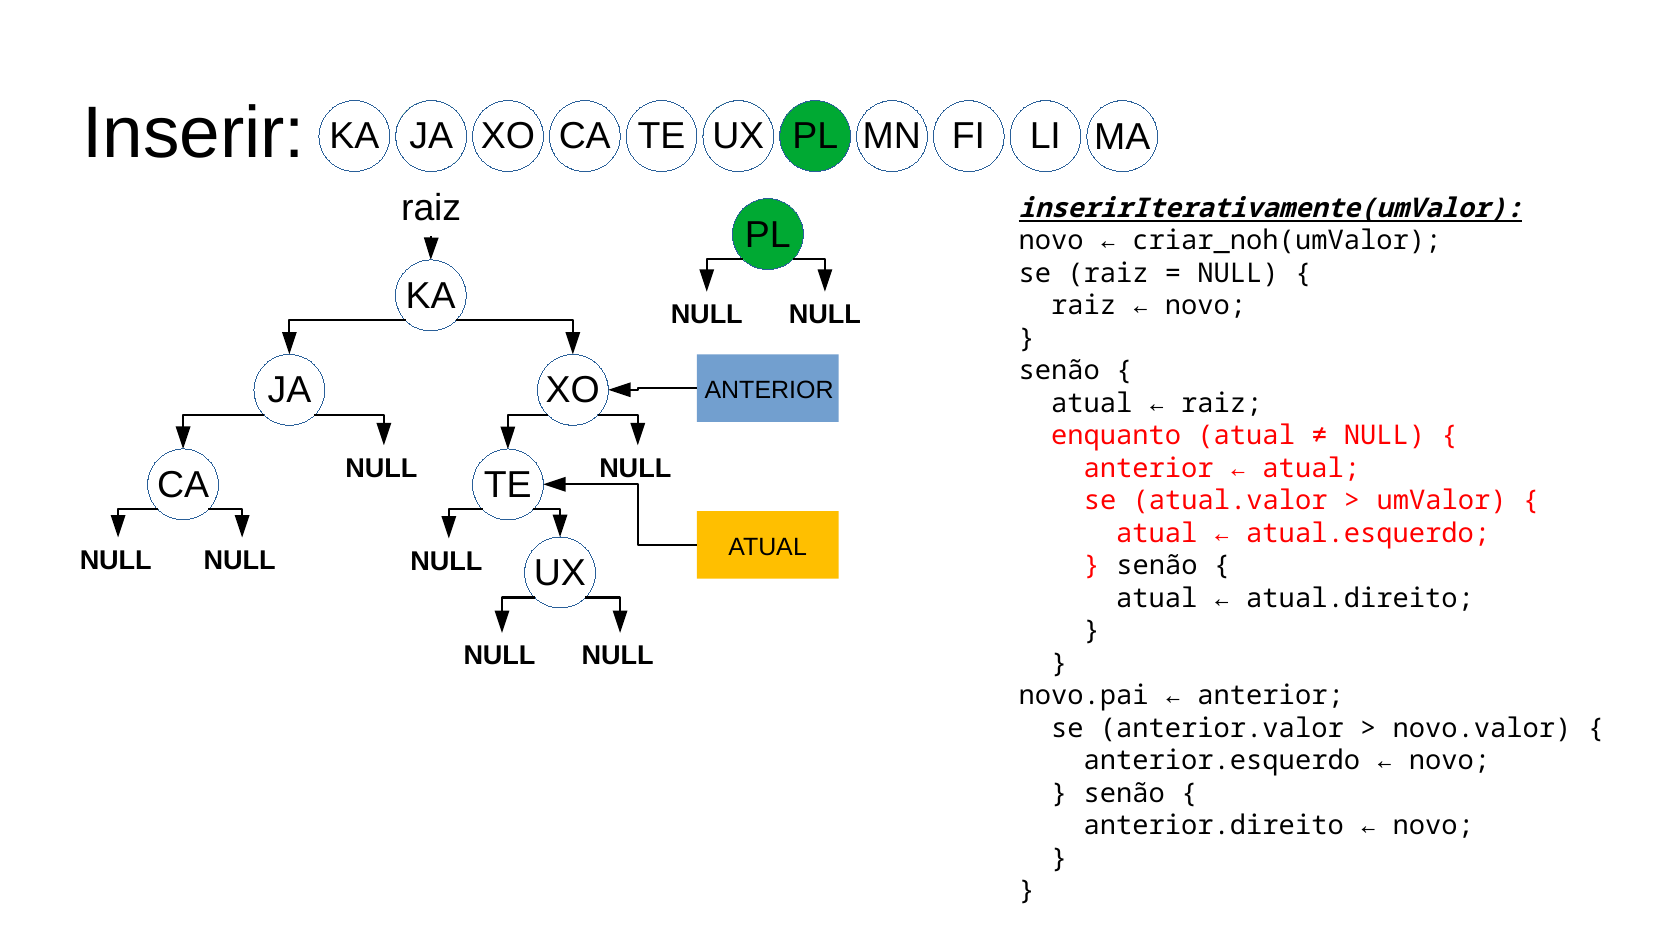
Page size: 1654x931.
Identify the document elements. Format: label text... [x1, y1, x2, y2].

text_box [744, 118, 786, 206]
text_box NULL [395, 538, 502, 584]
text_box CA [549, 100, 621, 172]
text_box [696, 412, 839, 422]
text_box NULL [188, 537, 296, 583]
text_box JA [395, 100, 467, 172]
text_box UX [524, 536, 596, 608]
text_box ATUAL [713, 525, 827, 569]
text_box FI [933, 100, 1005, 172]
text_box TE [626, 100, 697, 172]
text_box NULL [584, 445, 691, 491]
text_box KA [395, 259, 467, 331]
text_box NULL [774, 291, 876, 337]
text_box inserirIterativamente(umValor): novo ← criar_noh(umValor); se (raiz = NULL) { raiz ← novo; } senão { atual ← raiz; enquanto (atual ≠ NULL) { anterior ← atual; se (atual.valor > umValor) { atual ← atual.esquerdo; } senão { atual ← atual.direito; } } novo.pai ← anterior; se (anterior.valor > novo.valor) { anterior.esquerdo ← novo; } senão { anterior.direito ← novo; } } [1003, 182, 1654, 931]
text_box JA [253, 354, 325, 426]
text_box MN [856, 100, 928, 172]
text_box NULL [330, 445, 438, 491]
text_box PL [779, 100, 851, 172]
text_box XO [537, 354, 609, 426]
text_box MA [1086, 100, 1158, 172]
text_box CA [147, 448, 219, 520]
text_box TE [472, 448, 544, 520]
text_box KA [318, 100, 390, 172]
text_box XO [472, 100, 544, 172]
text_box PL [732, 198, 804, 270]
text_box raiz [386, 179, 477, 237]
text_box NULL [584, 485, 637, 491]
text_box [696, 354, 839, 368]
text_box NULL [655, 291, 758, 337]
text_box NULL [448, 632, 556, 678]
text_box UX [702, 100, 774, 172]
text_box ANTERIOR [689, 368, 851, 412]
text_box LI [1010, 100, 1081, 172]
text_box [696, 511, 839, 579]
text_box NULL [566, 632, 674, 679]
title Inserir: [82, 54, 1571, 211]
text_box NULL [64, 537, 172, 583]
